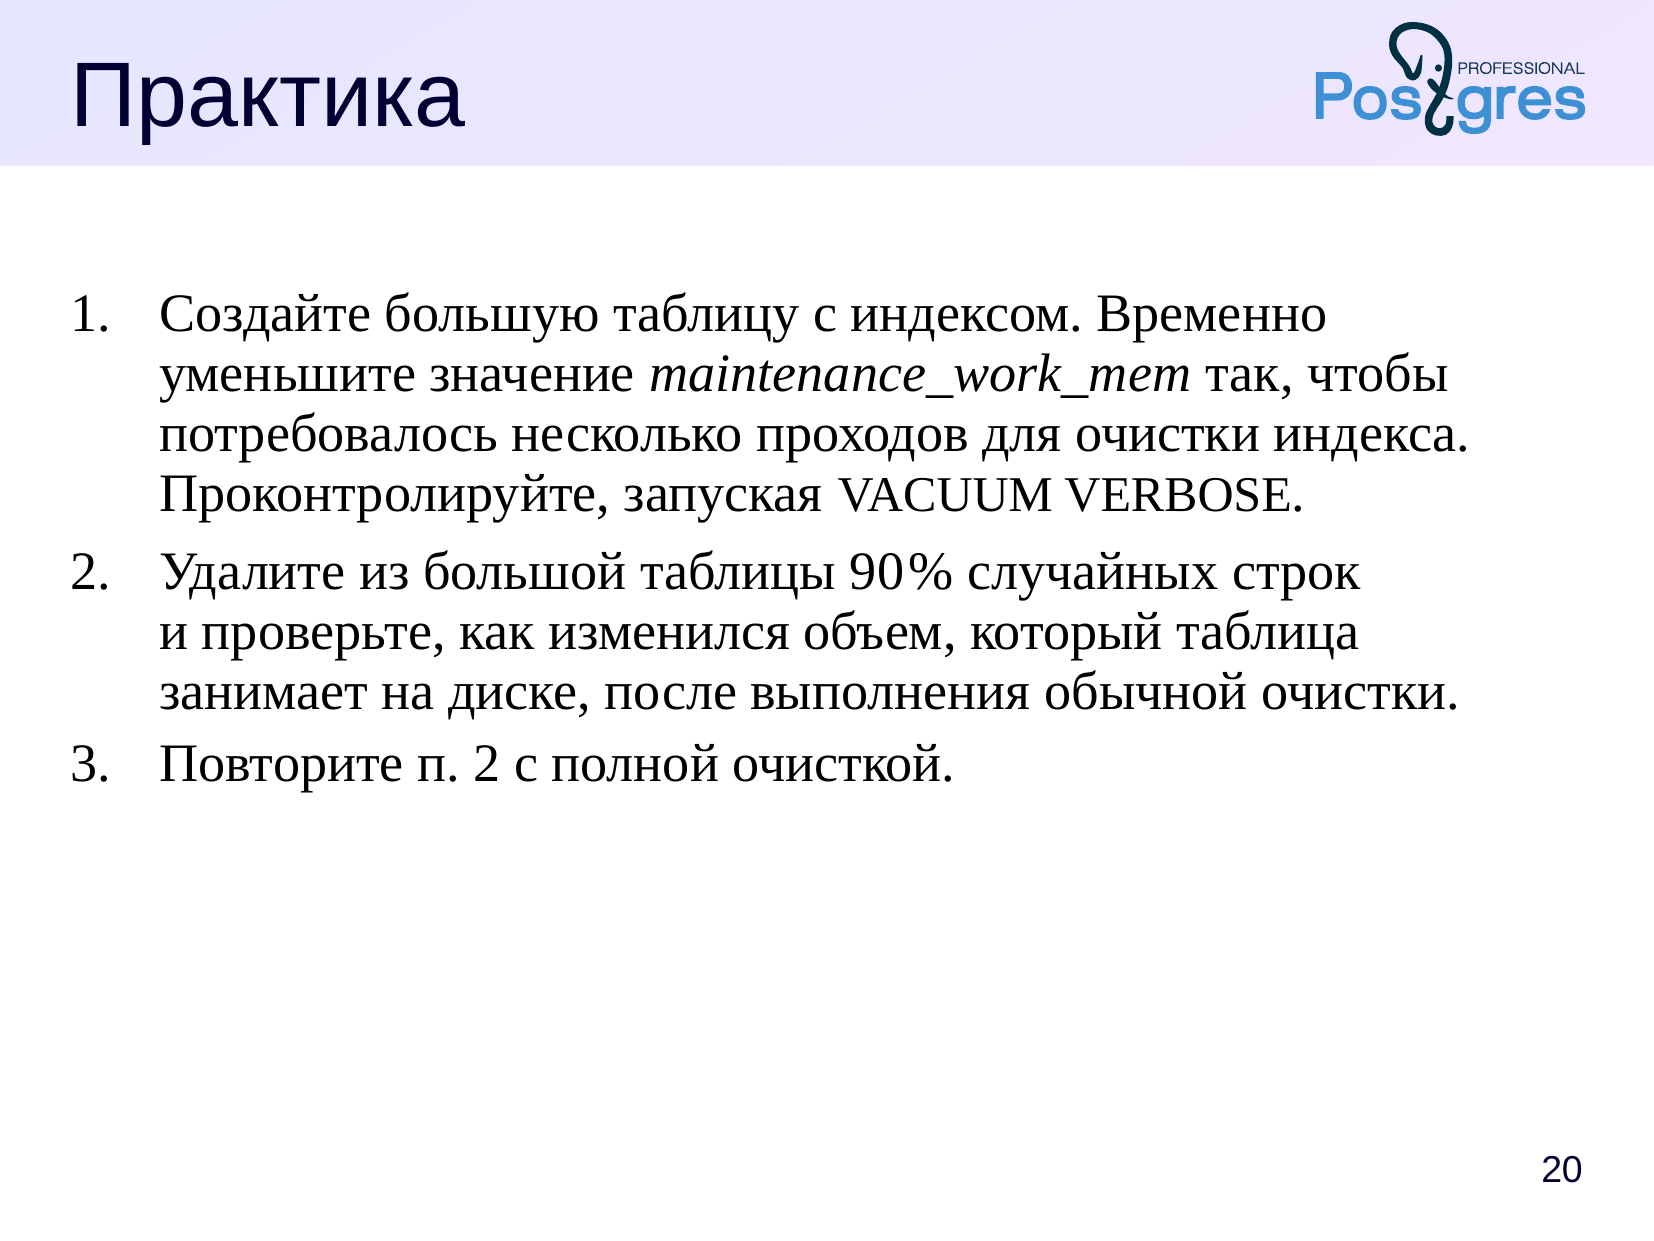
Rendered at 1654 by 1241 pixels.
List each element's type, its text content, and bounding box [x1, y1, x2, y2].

list Создайте большую таблицу с индексом. Временно уменьшите значение maintenance_work_mem так, чтобы потребовалось несколько проходов для очистки индекса. Проконтролируйте, запуская VACUUM VERBOSE. Удалите из большой таблицы 90% случайных строк и проверьте, как изменился объем, который таблица занимает на диске, после выполнения обычной очистки. Повторите п. 2 с полной очисткой. [70, 283, 1583, 1134]
title Практика [70, 43, 1241, 147]
